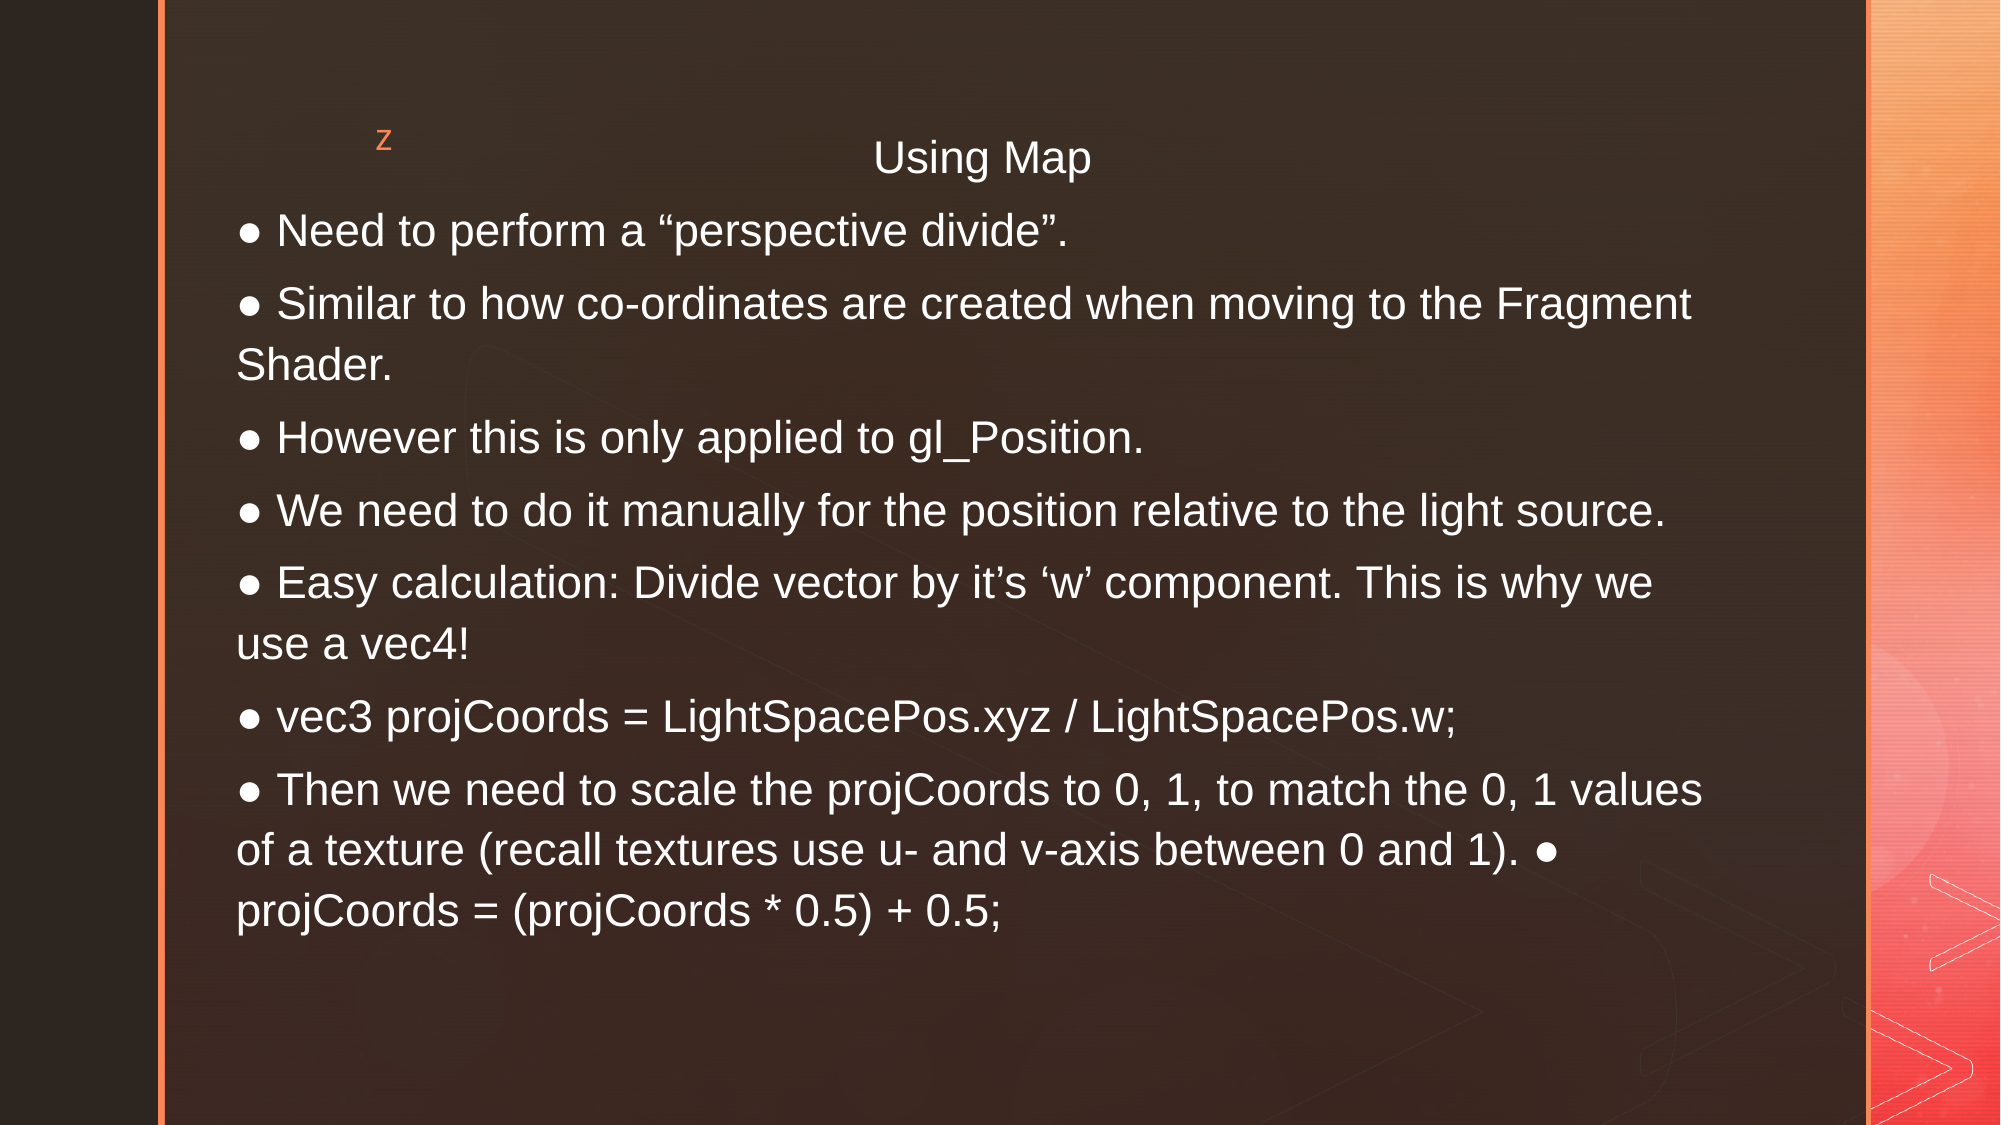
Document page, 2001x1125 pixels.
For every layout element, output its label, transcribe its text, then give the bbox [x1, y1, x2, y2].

list Using Map ● Need to perform a “perspective divide”. ● Similar to how co-ordinates are created when moving to the Fragment Shader. ● However this is only applied to gl_Position. ● We need to do it manually for the position relative to the light source. ● Easy calculation: Divide vector by it’s ‘w’ component. This is why we use a vec4! ● vec3 projCoords = LightSpacePos.xyz / LightSpacePos.w; ● Then we need to scale the projCoords to 0, 1, to match the 0, 1 values of a texture (recall textures use u- and v-axis between 0 and 1). ● projCoords = (projCoords * 0.5) + 0.5; [218, 65, 1734, 993]
